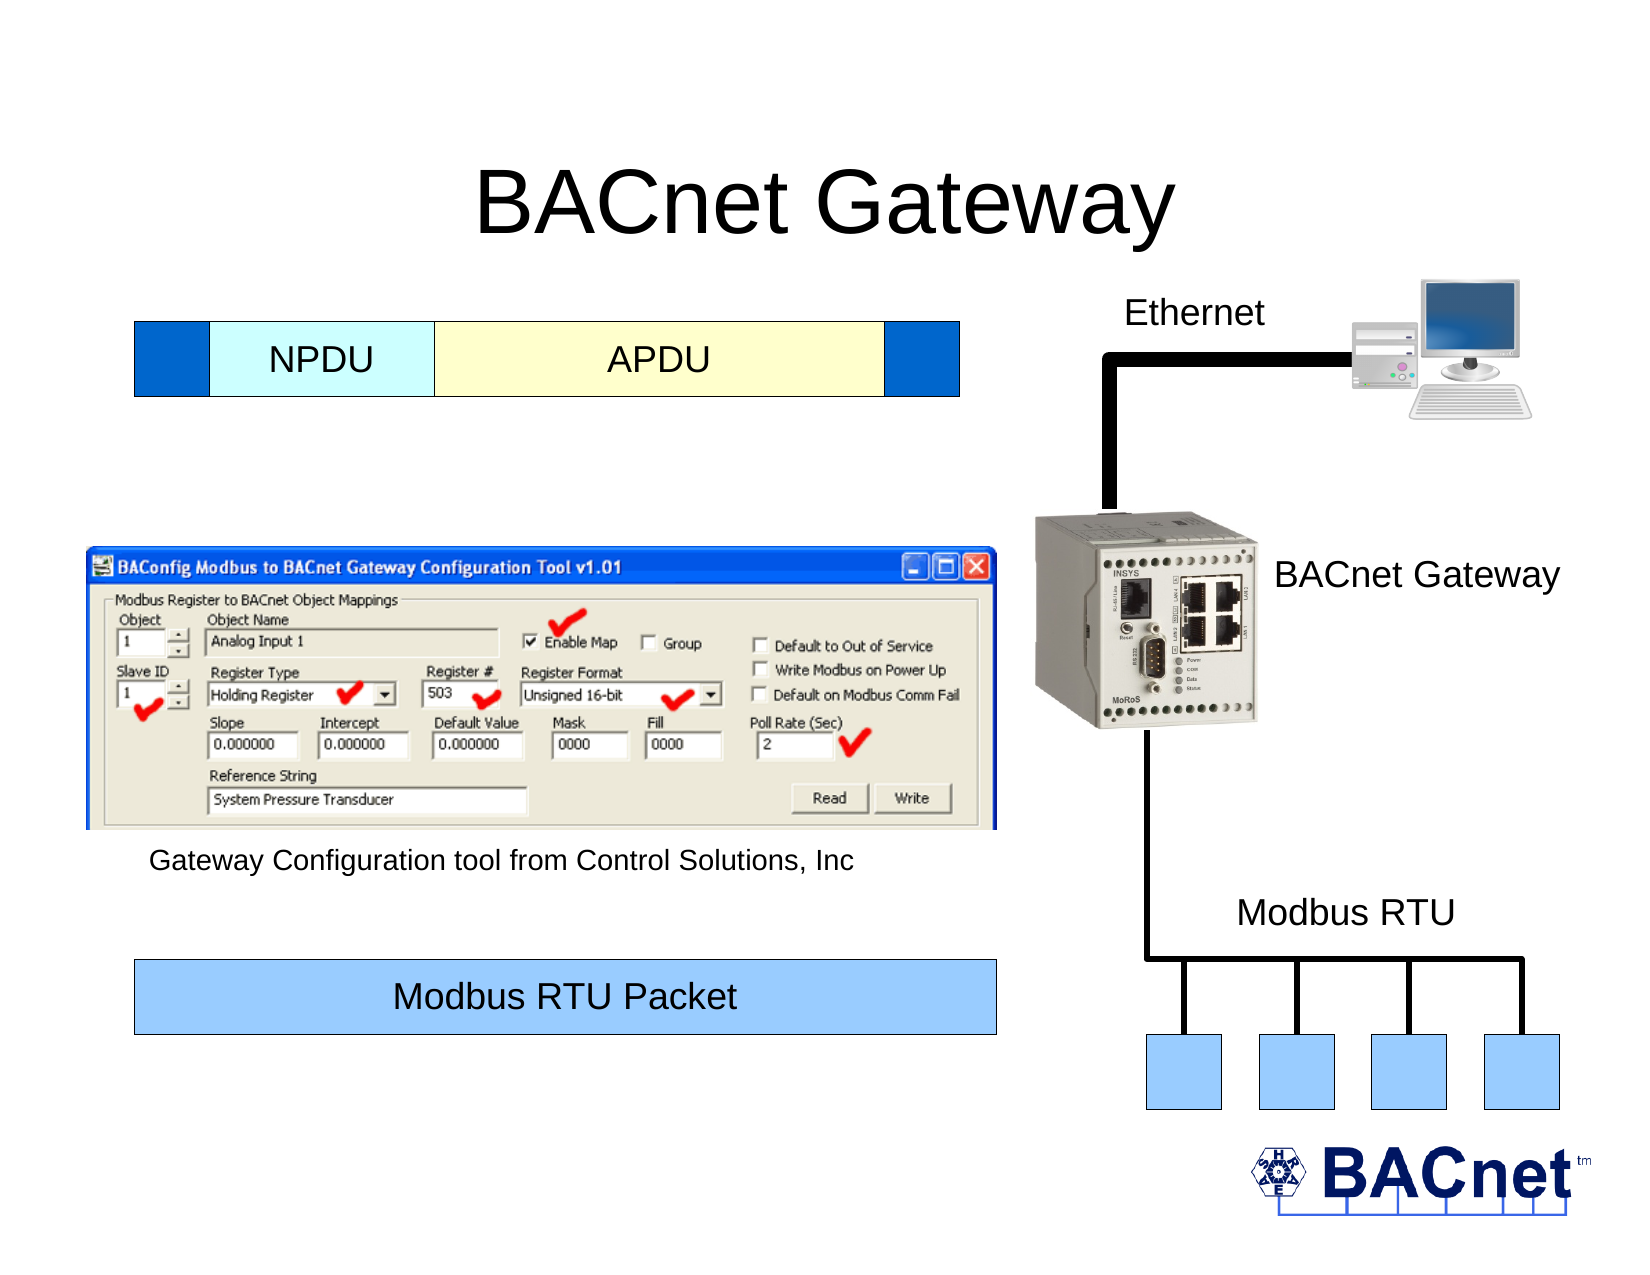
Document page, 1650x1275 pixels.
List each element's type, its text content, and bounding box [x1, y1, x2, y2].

text_box Ethernet [1109, 284, 1296, 341]
title BACnet Gateway [135, 112, 1515, 291]
text_box Gateway Configuration tool from Control Solutions, Inc [134, 836, 960, 885]
picture [1251, 1146, 1591, 1216]
picture [1296, 246, 1597, 459]
text_box [134, 321, 209, 397]
text_box Modbus RTU [1221, 884, 1522, 941]
picture [86, 546, 997, 830]
text_box Modbus RTU Packet [134, 959, 997, 1035]
text_box [1259, 1034, 1335, 1110]
text_box NPDU [209, 321, 434, 397]
text_box [1371, 1034, 1447, 1110]
picture [1030, 509, 1260, 730]
text_box [1146, 1034, 1222, 1110]
text_box [1484, 1034, 1560, 1110]
text_box BACnet Gateway [1259, 546, 1591, 604]
text_box APDU [434, 321, 884, 397]
text_box [884, 321, 960, 397]
